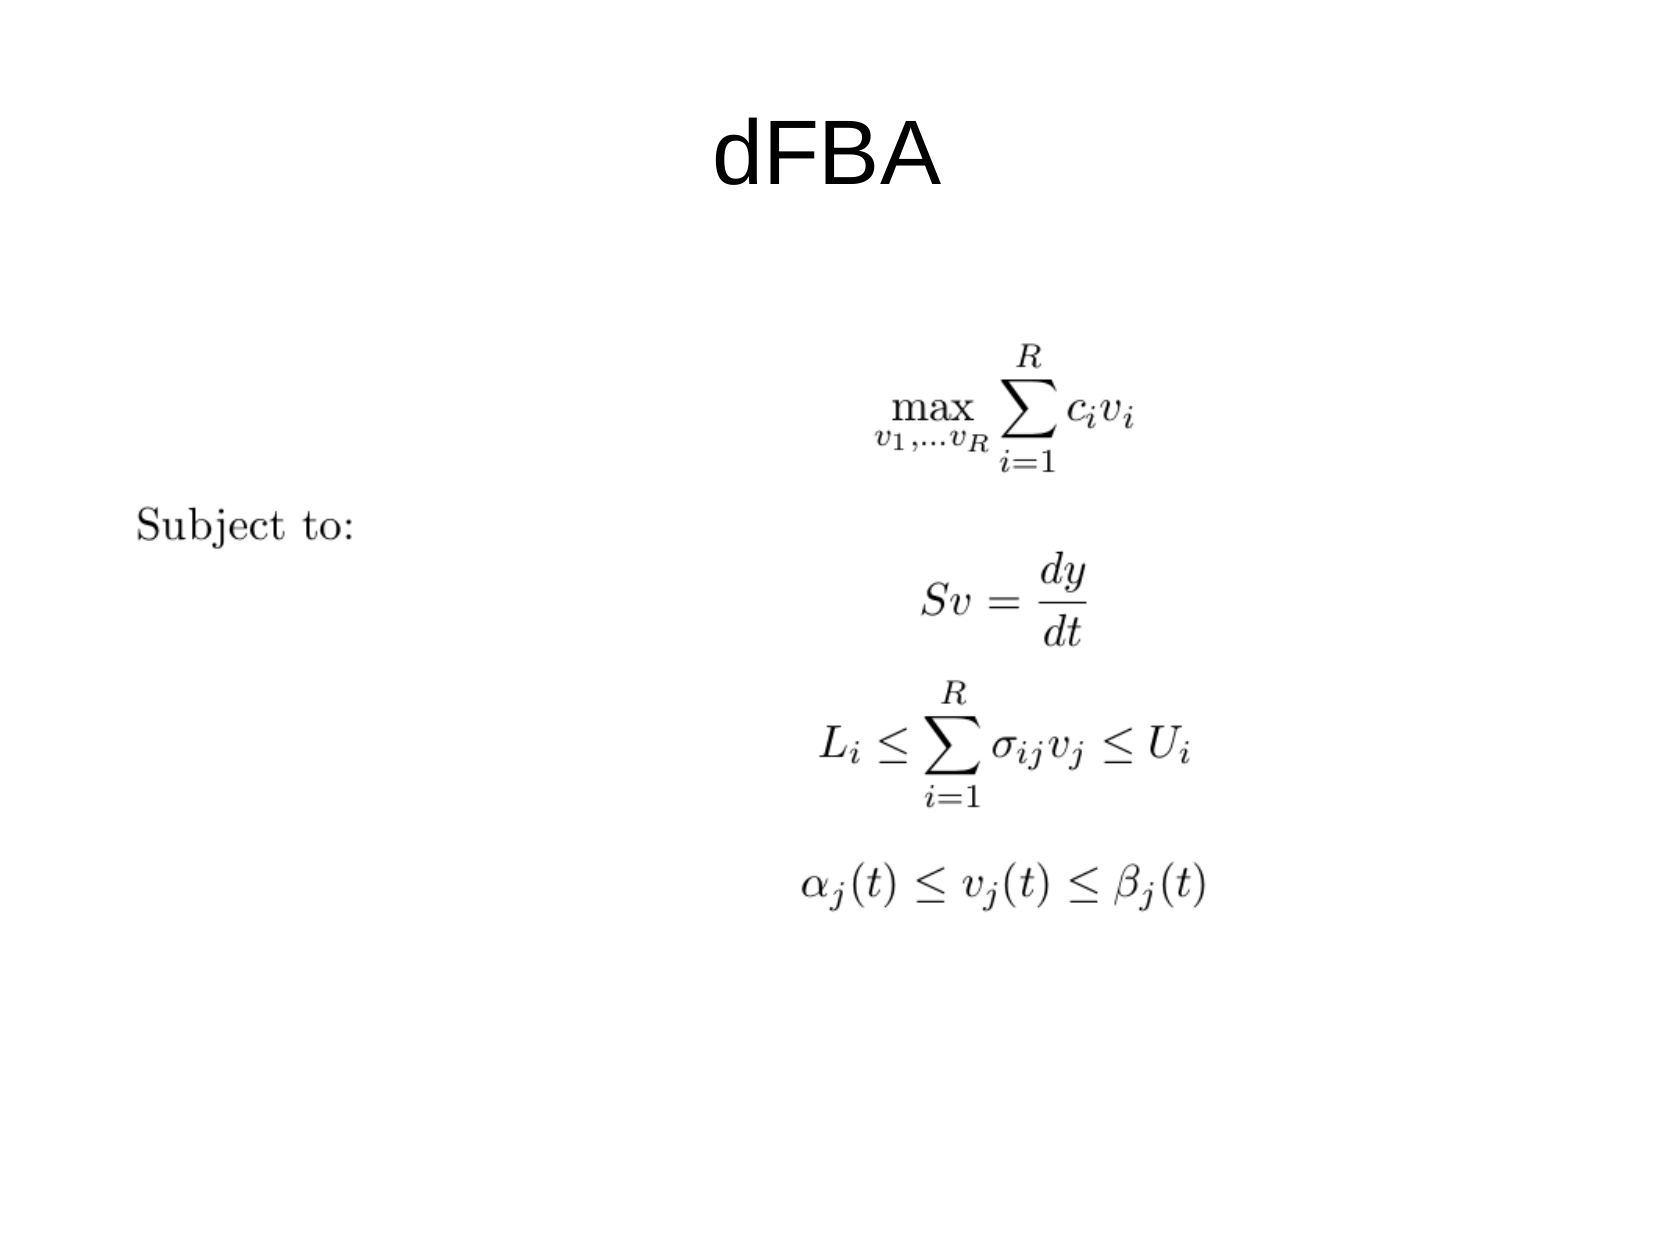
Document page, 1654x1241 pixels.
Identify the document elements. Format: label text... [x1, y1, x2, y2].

title dFBA [82, 49, 1571, 257]
picture [105, 314, 1465, 942]
